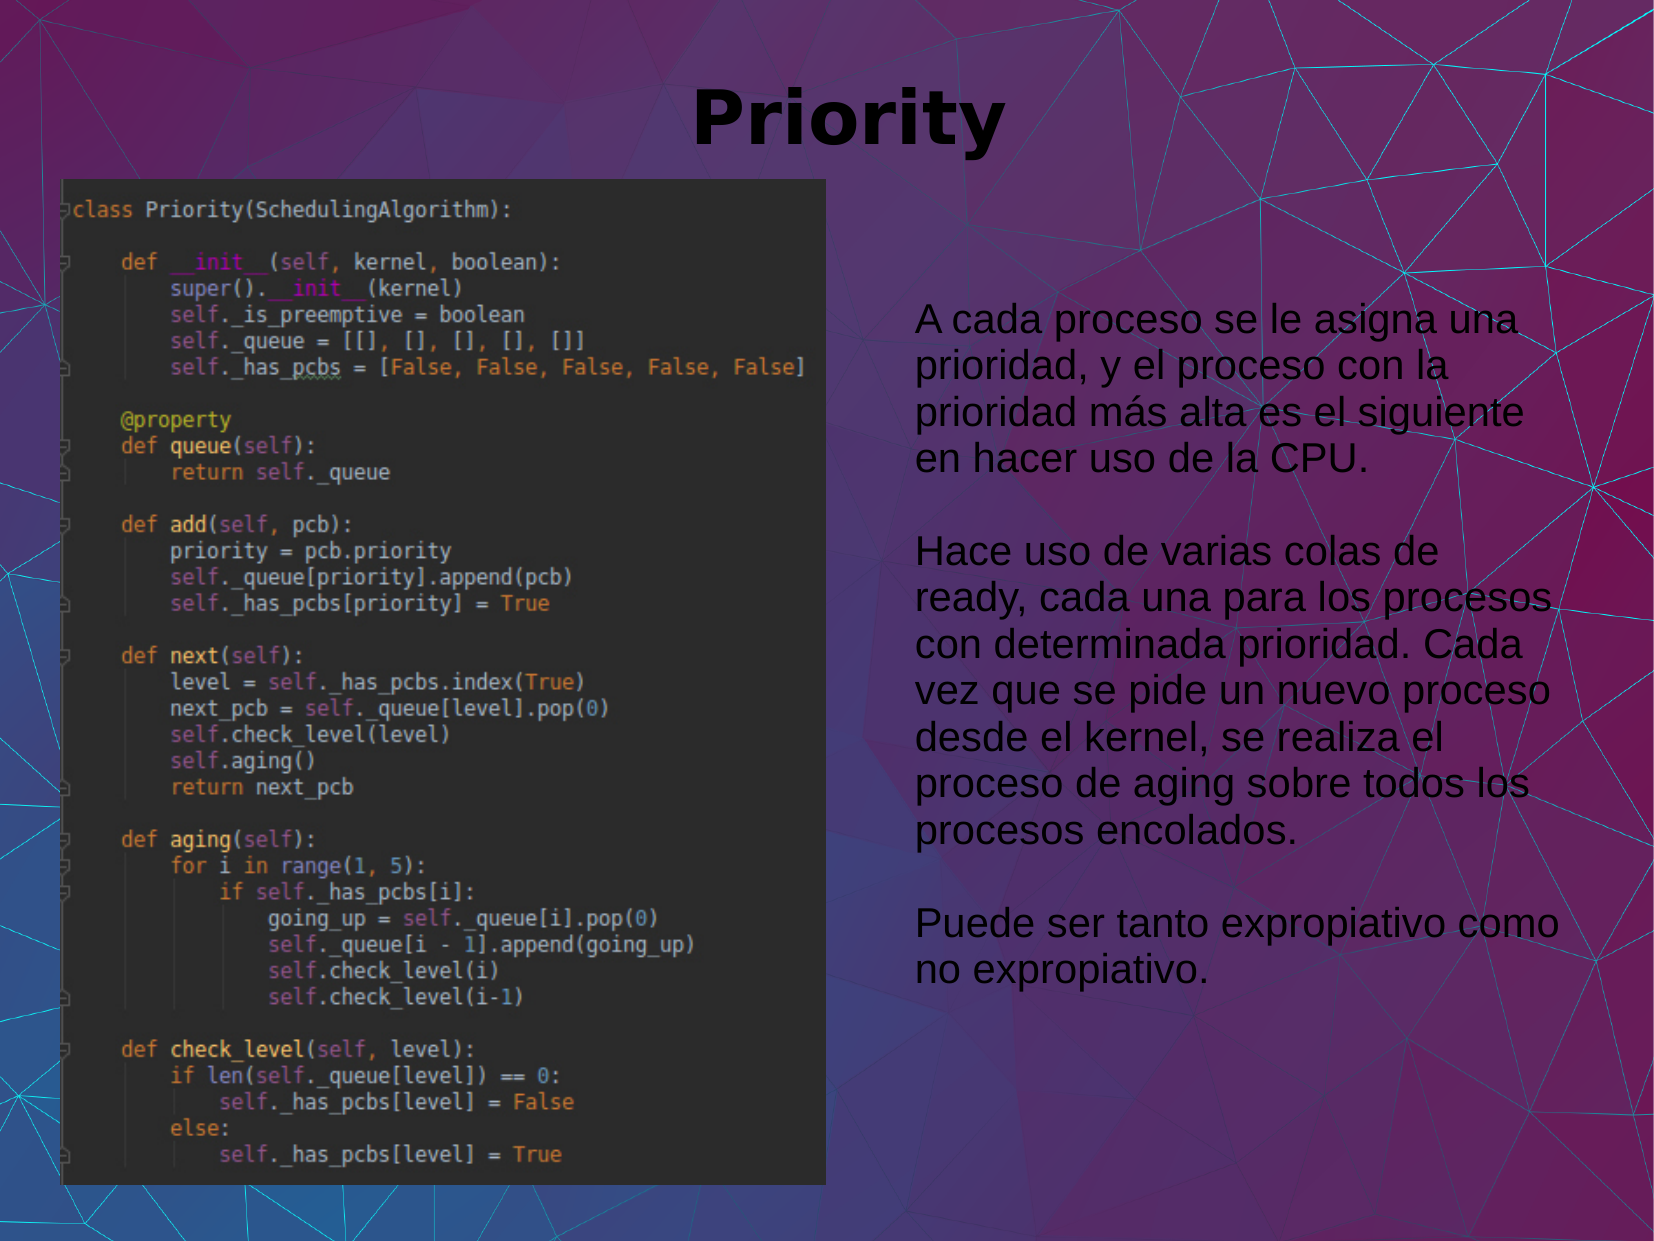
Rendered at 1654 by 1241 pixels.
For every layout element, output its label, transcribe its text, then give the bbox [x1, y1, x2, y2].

text_box A cada proceso se le asigna una prioridad, y el proceso con la prioridad más alta es el siguiente en hacer uso de la CPU. Hace uso de varias colas de ready, cada una para los procesos con determinada prioridad. Cada vez que se pide un nuevo proceso desde el kernel, se realiza el proceso de aging sobre todos los procesos encolados. Puede ser tanto expropiativo como no expropiativo. [900, 195, 1576, 1136]
title Priority [105, 15, 1594, 223]
picture [0, 0, 1654, 1241]
